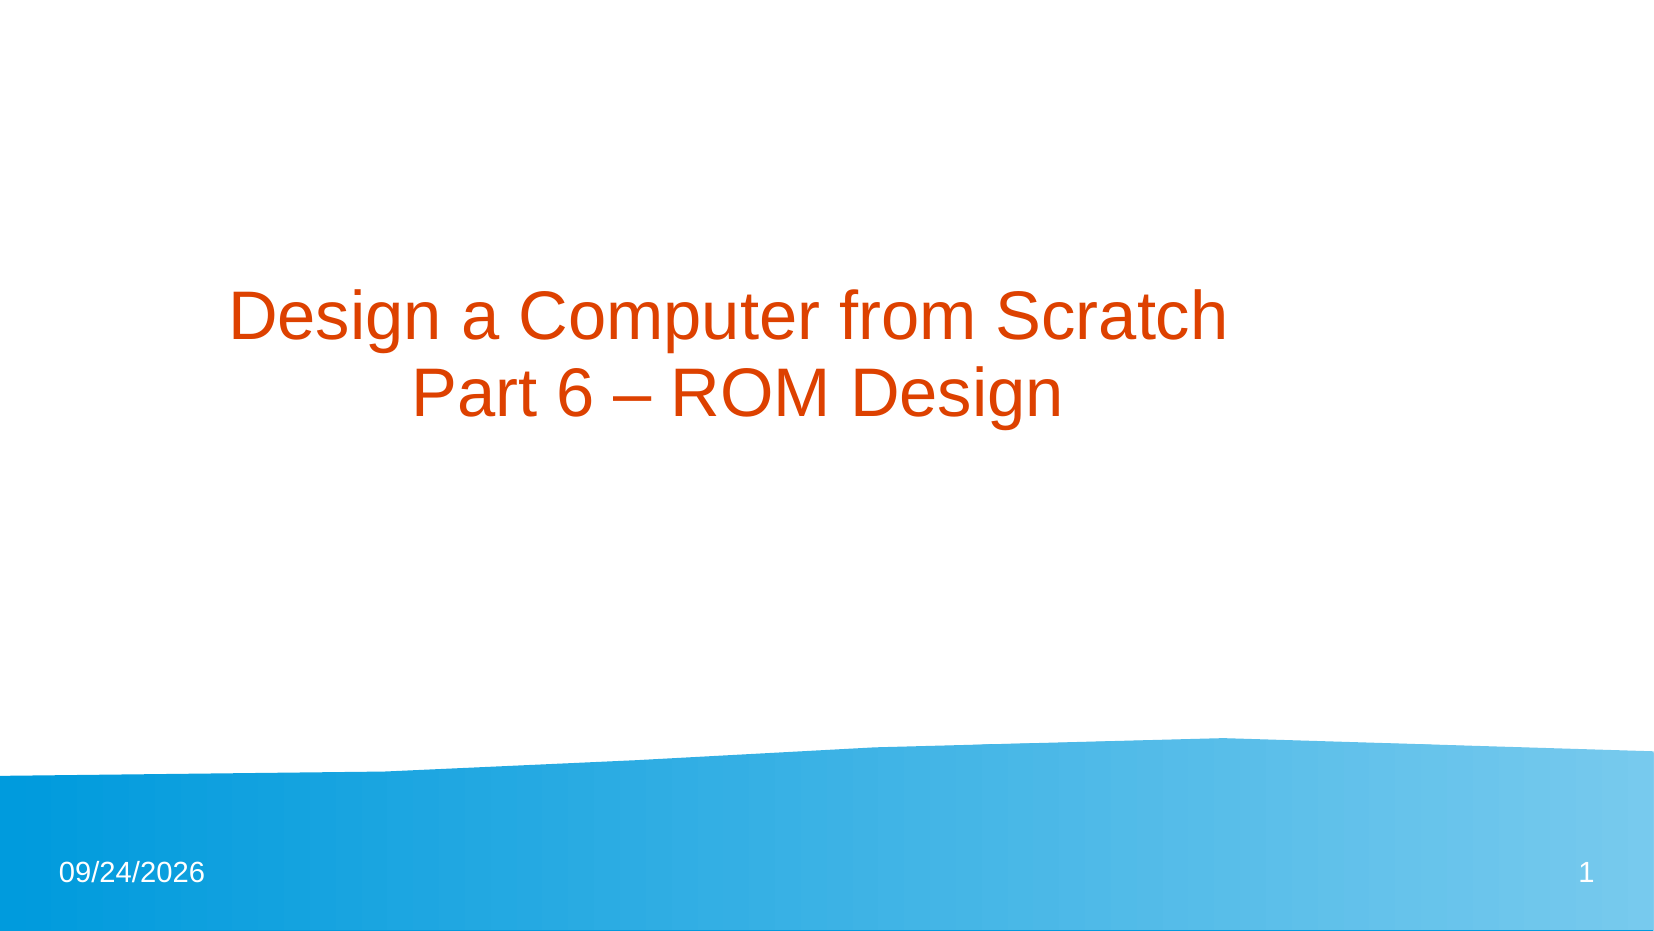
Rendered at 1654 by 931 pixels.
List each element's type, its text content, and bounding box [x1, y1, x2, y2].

title Design a Computer from Scratch Part 6 – ROM Design [0, 265, 1477, 443]
